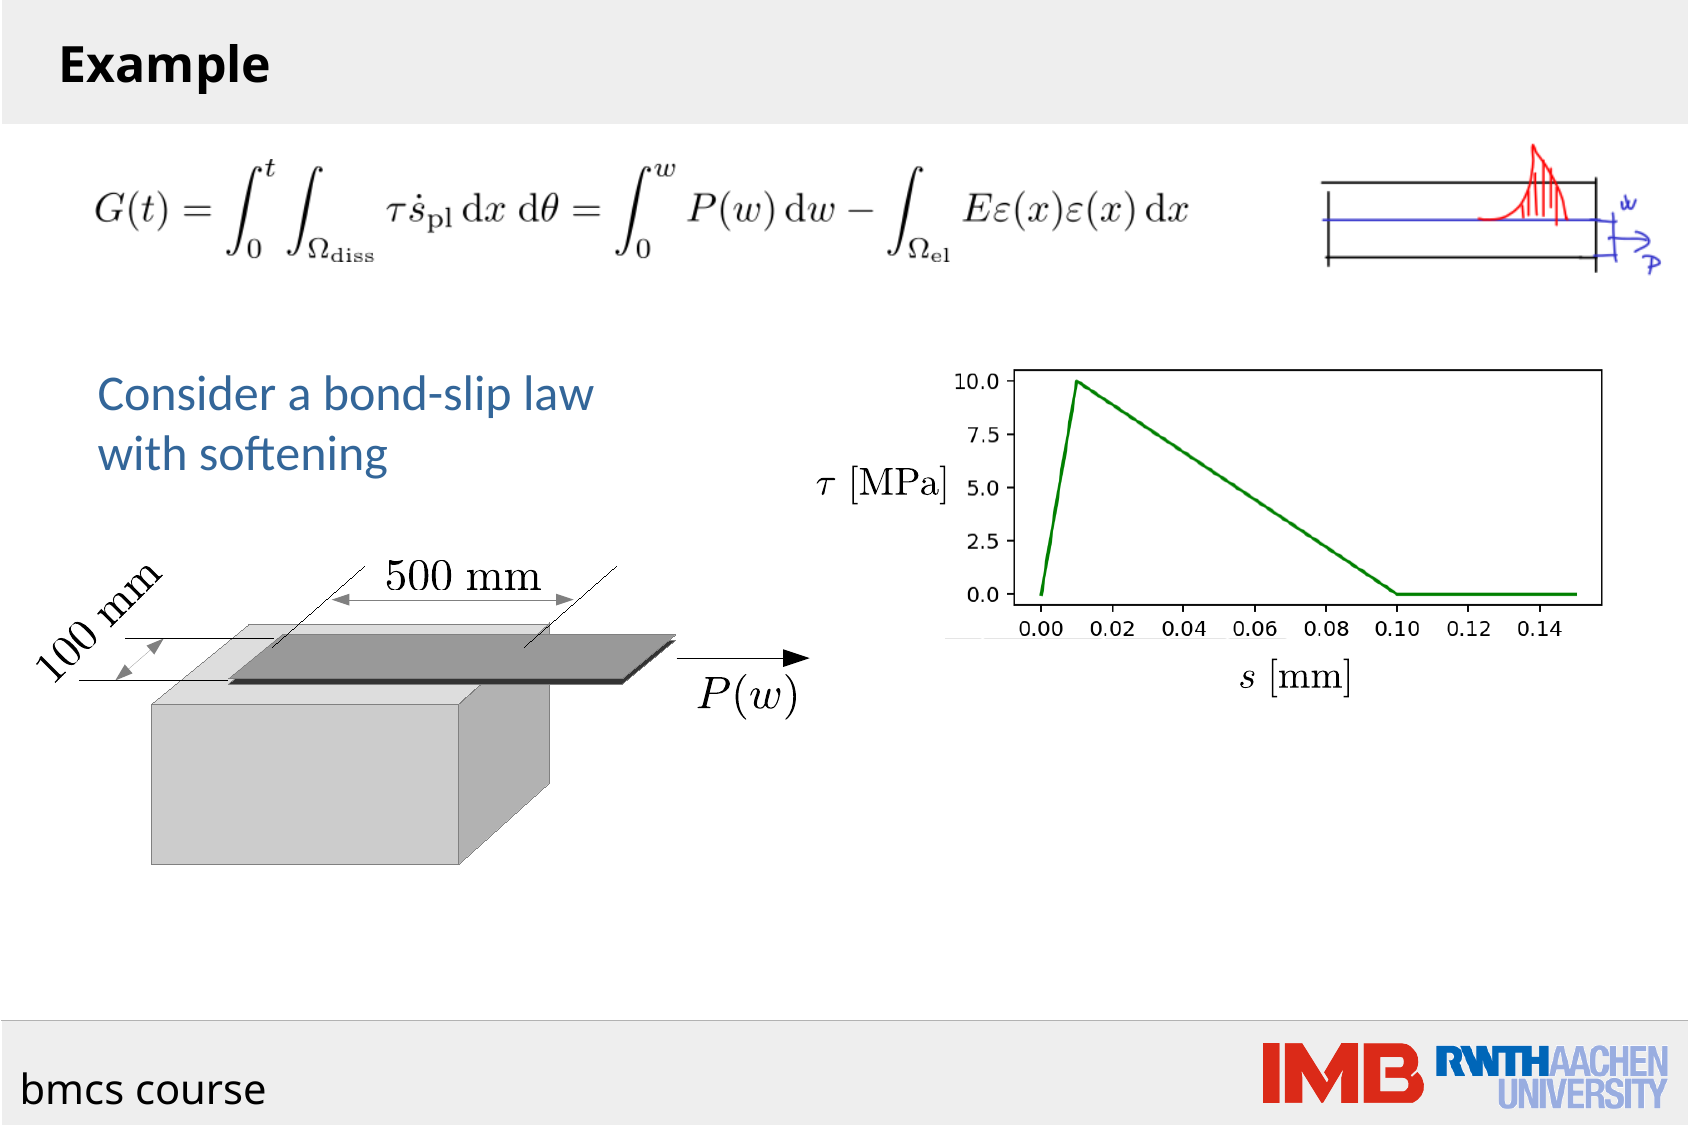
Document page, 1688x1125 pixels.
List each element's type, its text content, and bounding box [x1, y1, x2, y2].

text_box Consider a bond-slip law with softening [82, 353, 1125, 489]
text_box [151, 622, 676, 865]
picture [1263, 1043, 1424, 1103]
picture [1313, 124, 1671, 284]
title Example [58, 24, 1651, 100]
picture [814, 358, 1610, 639]
picture [384, 560, 542, 590]
picture [31, 554, 164, 687]
picture [94, 159, 1190, 262]
picture [1436, 1045, 1668, 1109]
picture [693, 672, 803, 722]
picture [1236, 657, 1356, 699]
